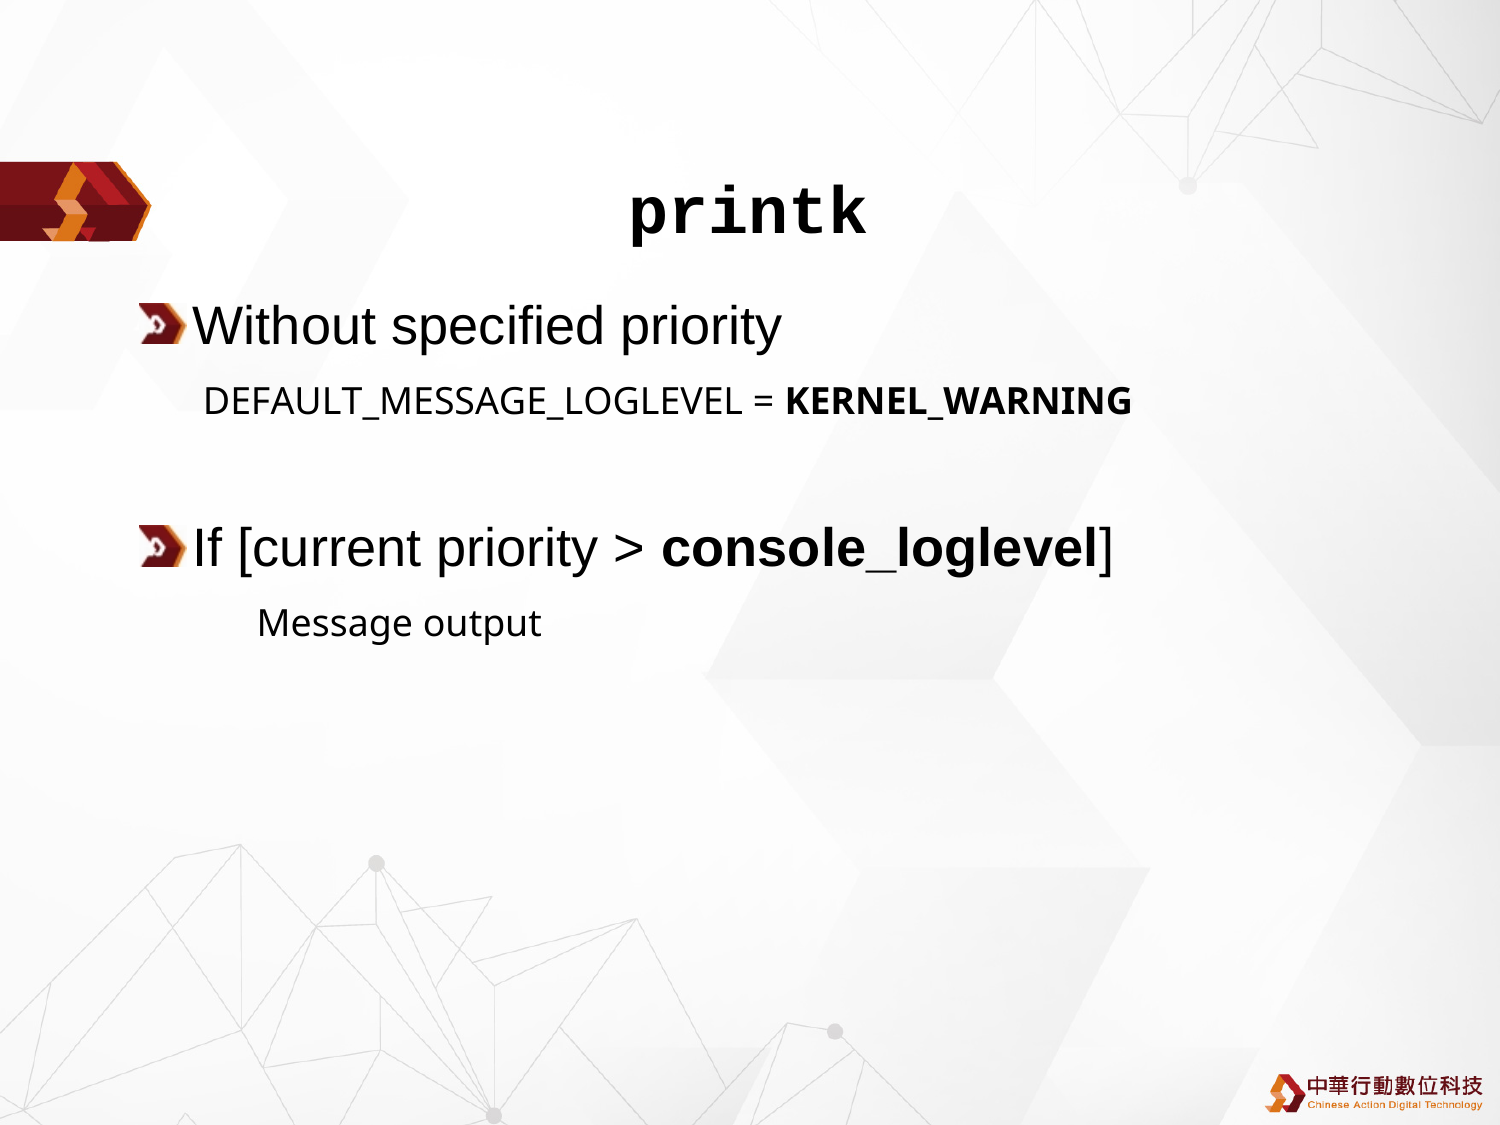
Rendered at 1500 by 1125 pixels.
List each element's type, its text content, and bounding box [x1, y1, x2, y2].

text_box Message output [241, 591, 826, 667]
title printk [107, 101, 1367, 255]
list Without specified priority If [current priority > console_loglevel] [107, 290, 1425, 943]
text_box DEFAULT_MESSAGE_LOGLEVEL = KERNEL_WARNING [188, 370, 1366, 436]
picture [0, 0, 1500, 1125]
